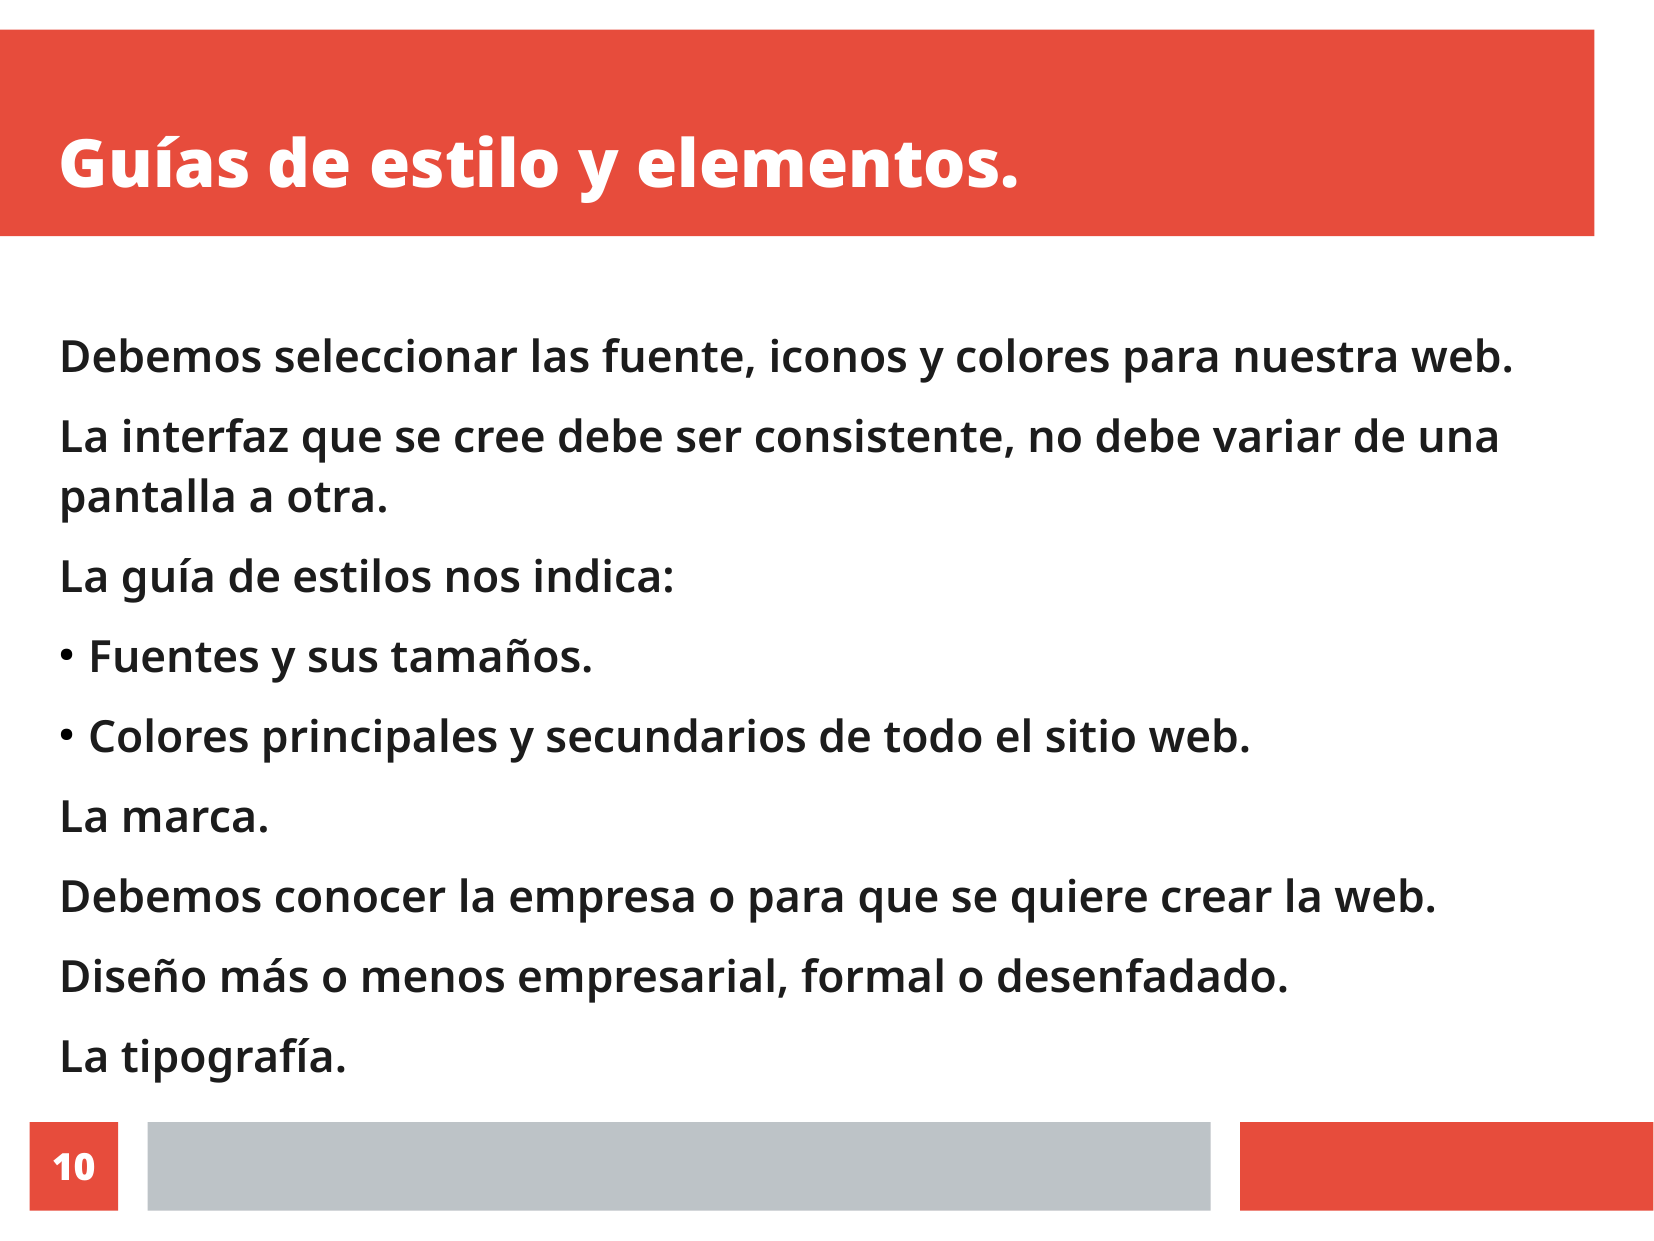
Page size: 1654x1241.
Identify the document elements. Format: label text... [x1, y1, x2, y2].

title Guías de estilo y elementos. [59, 59, 1595, 207]
list Debemos seleccionar las fuente, iconos y colores para nuestra web. La interfaz que se cree debe ser consistente, no debe variar de una pantalla a otra. La guía de estilos nos indica: Fuentes y sus tamaños. Colores principales y secundarios de todo el sitio web. La marca. Debemos conocer la empresa o para que se quiere crear la web. Diseño más o menos empresarial, formal o desenfadado. La tipografía. [59, 324, 1565, 1093]
